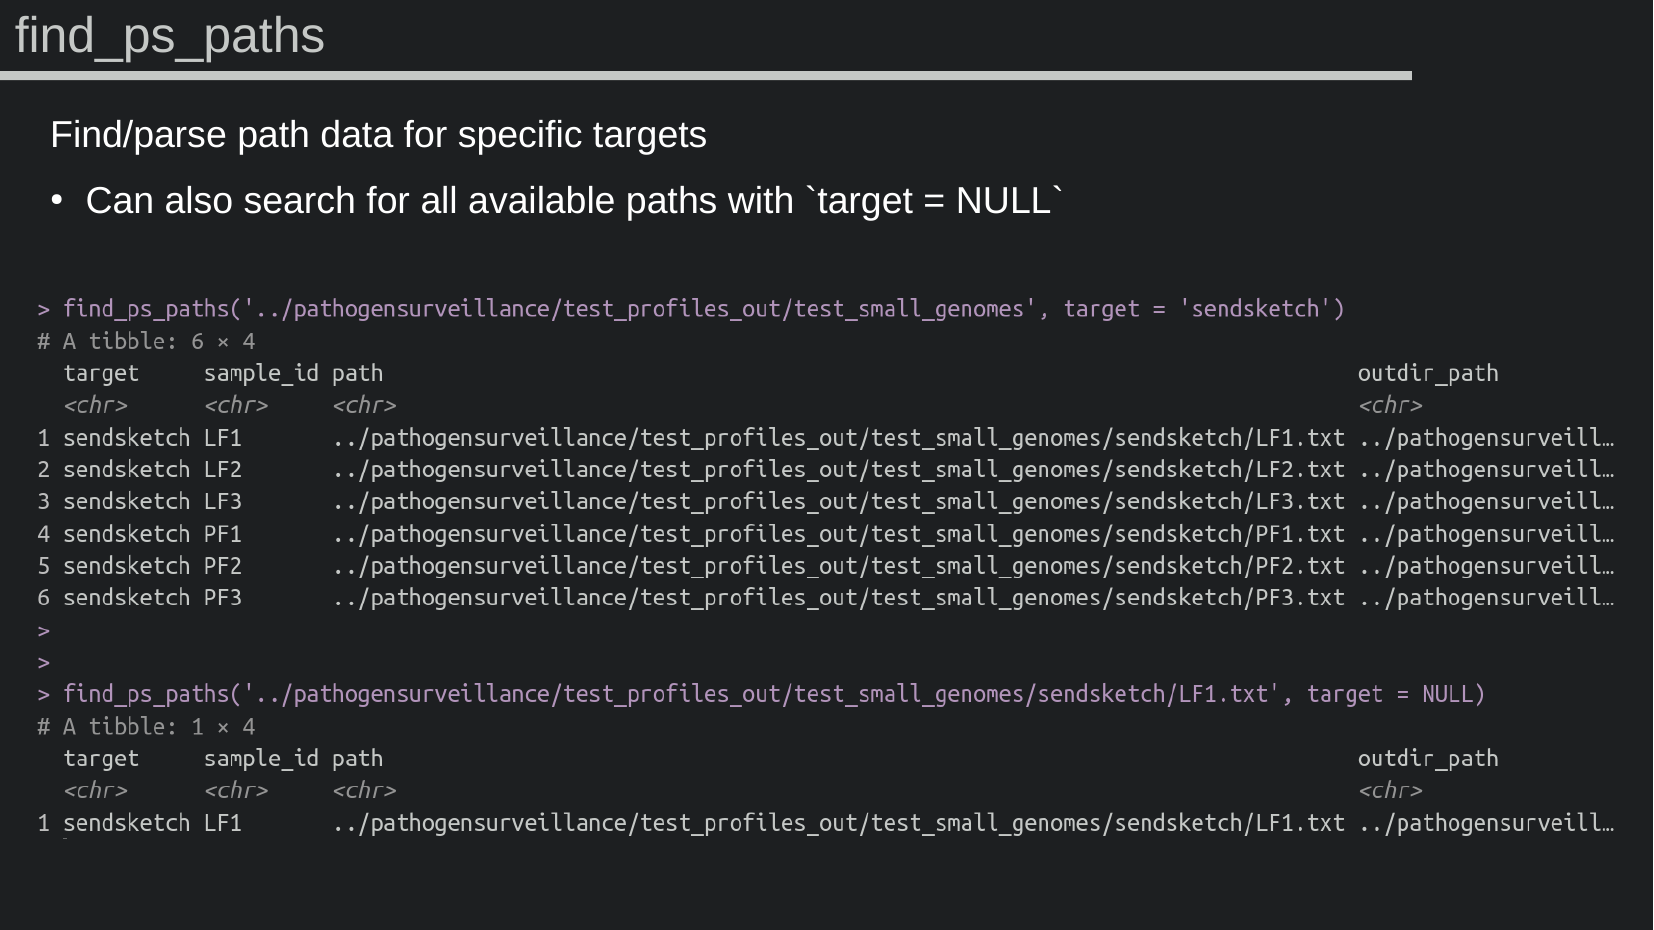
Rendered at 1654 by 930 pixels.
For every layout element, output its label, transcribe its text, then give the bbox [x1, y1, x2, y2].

text_box [0, 76, 1412, 81]
picture [28, 290, 1630, 839]
text_box Find/parse path data for specific targets Can also search for all available paths with `target = NULL` [0, 106, 1576, 488]
text_box find_ps_paths [0, 0, 1651, 76]
